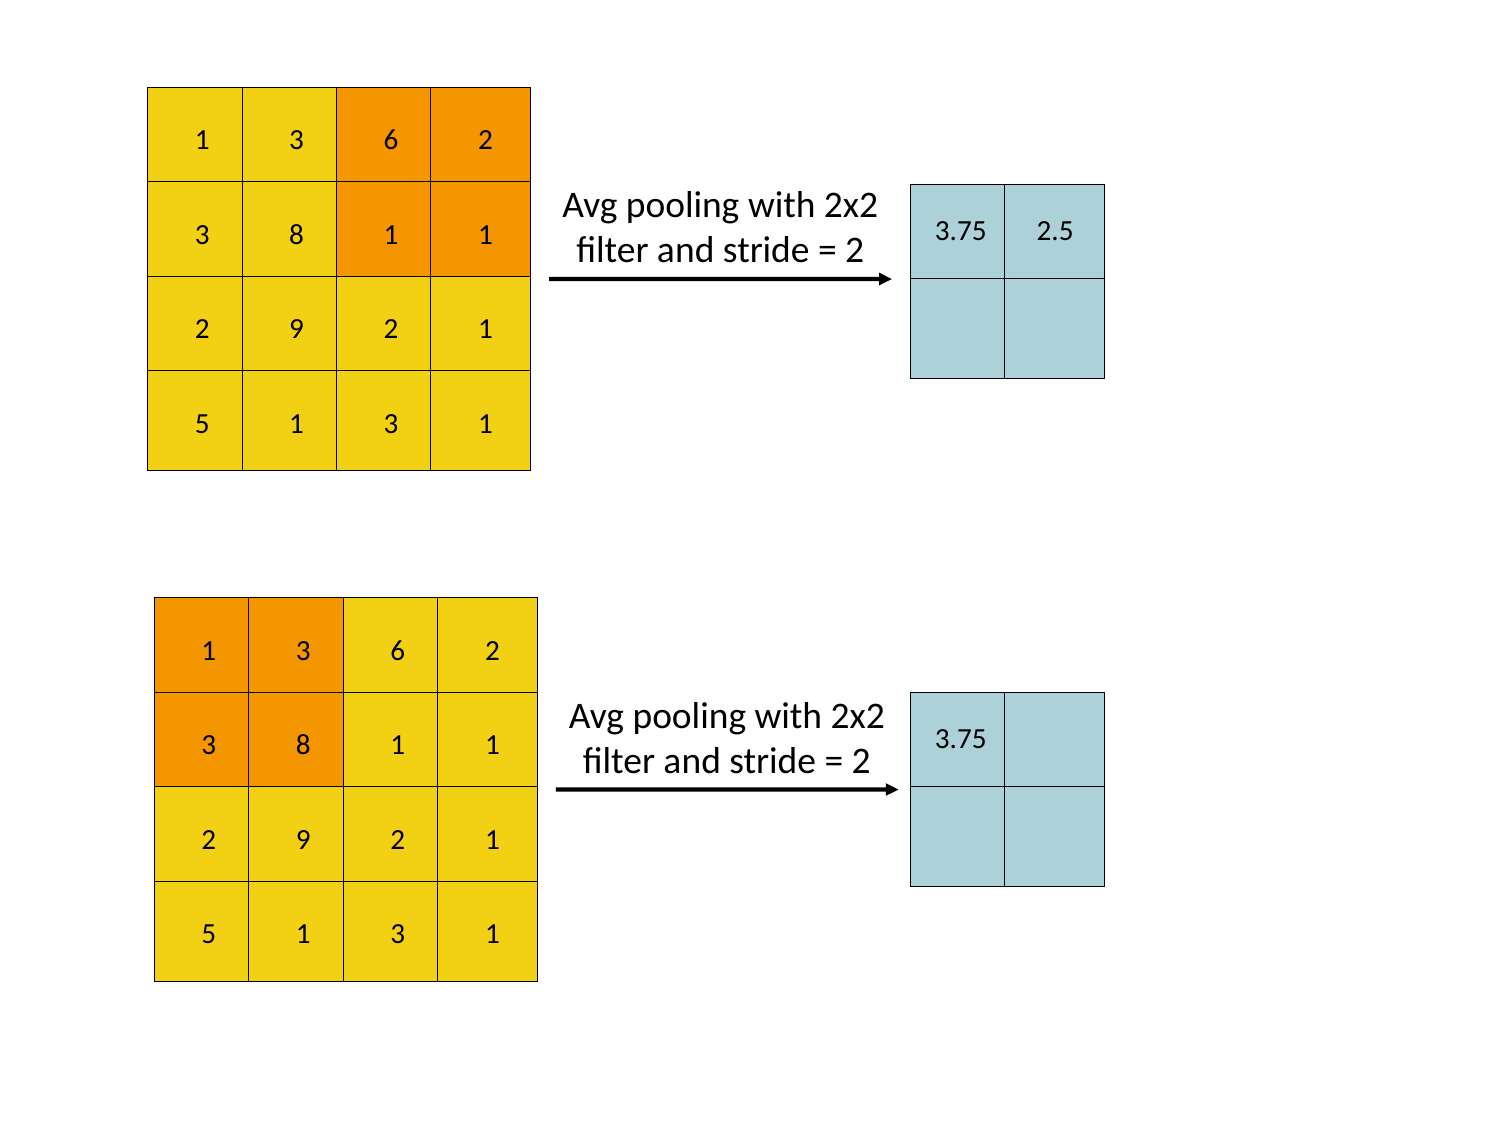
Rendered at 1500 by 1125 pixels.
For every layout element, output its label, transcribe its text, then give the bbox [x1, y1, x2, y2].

text_box 1 [154, 597, 248, 692]
text_box 2.5 [980, 210, 1131, 256]
text_box 3 [336, 370, 430, 471]
text_box 3 [242, 87, 336, 181]
text_box 3.75 [885, 210, 980, 255]
text_box 2 [154, 786, 248, 881]
text_box 1 [336, 181, 430, 276]
text_box 6 [336, 87, 430, 181]
text_box 1 [430, 370, 531, 471]
text_box 9 [242, 276, 336, 370]
text_box 1 [437, 786, 538, 881]
text_box 3 [147, 181, 242, 276]
text_box Avg pooling with 2x2 filter and stride = 2 [544, 683, 911, 788]
text_box 1 [430, 276, 531, 370]
text_box Avg pooling with 2x2 filter and stride = 2 [537, 172, 904, 278]
text_box 8 [242, 181, 336, 276]
text_box 3 [248, 597, 343, 692]
text_box 5 [154, 881, 248, 982]
text_box [910, 184, 1105, 210]
text_box 1 [437, 881, 538, 982]
text_box 8 [248, 692, 343, 786]
text_box 6 [343, 597, 437, 692]
text_box 3 [343, 881, 437, 982]
text_box 1 [147, 87, 242, 181]
text_box 2 [147, 276, 242, 370]
text_box 1 [430, 181, 531, 276]
text_box 2 [336, 276, 430, 370]
text_box [910, 255, 1105, 379]
text_box 1 [248, 881, 343, 982]
text_box 2 [343, 786, 437, 881]
text_box 1 [437, 692, 538, 786]
text_box 1 [343, 692, 437, 786]
text_box 9 [248, 786, 343, 881]
text_box 2 [430, 87, 531, 181]
text_box 2 [437, 597, 538, 692]
text_box 5 [147, 370, 242, 471]
text_box [910, 692, 1105, 887]
text_box 3 [154, 692, 248, 786]
text_box 3.75 [885, 718, 1036, 763]
text_box 1 [242, 370, 336, 471]
